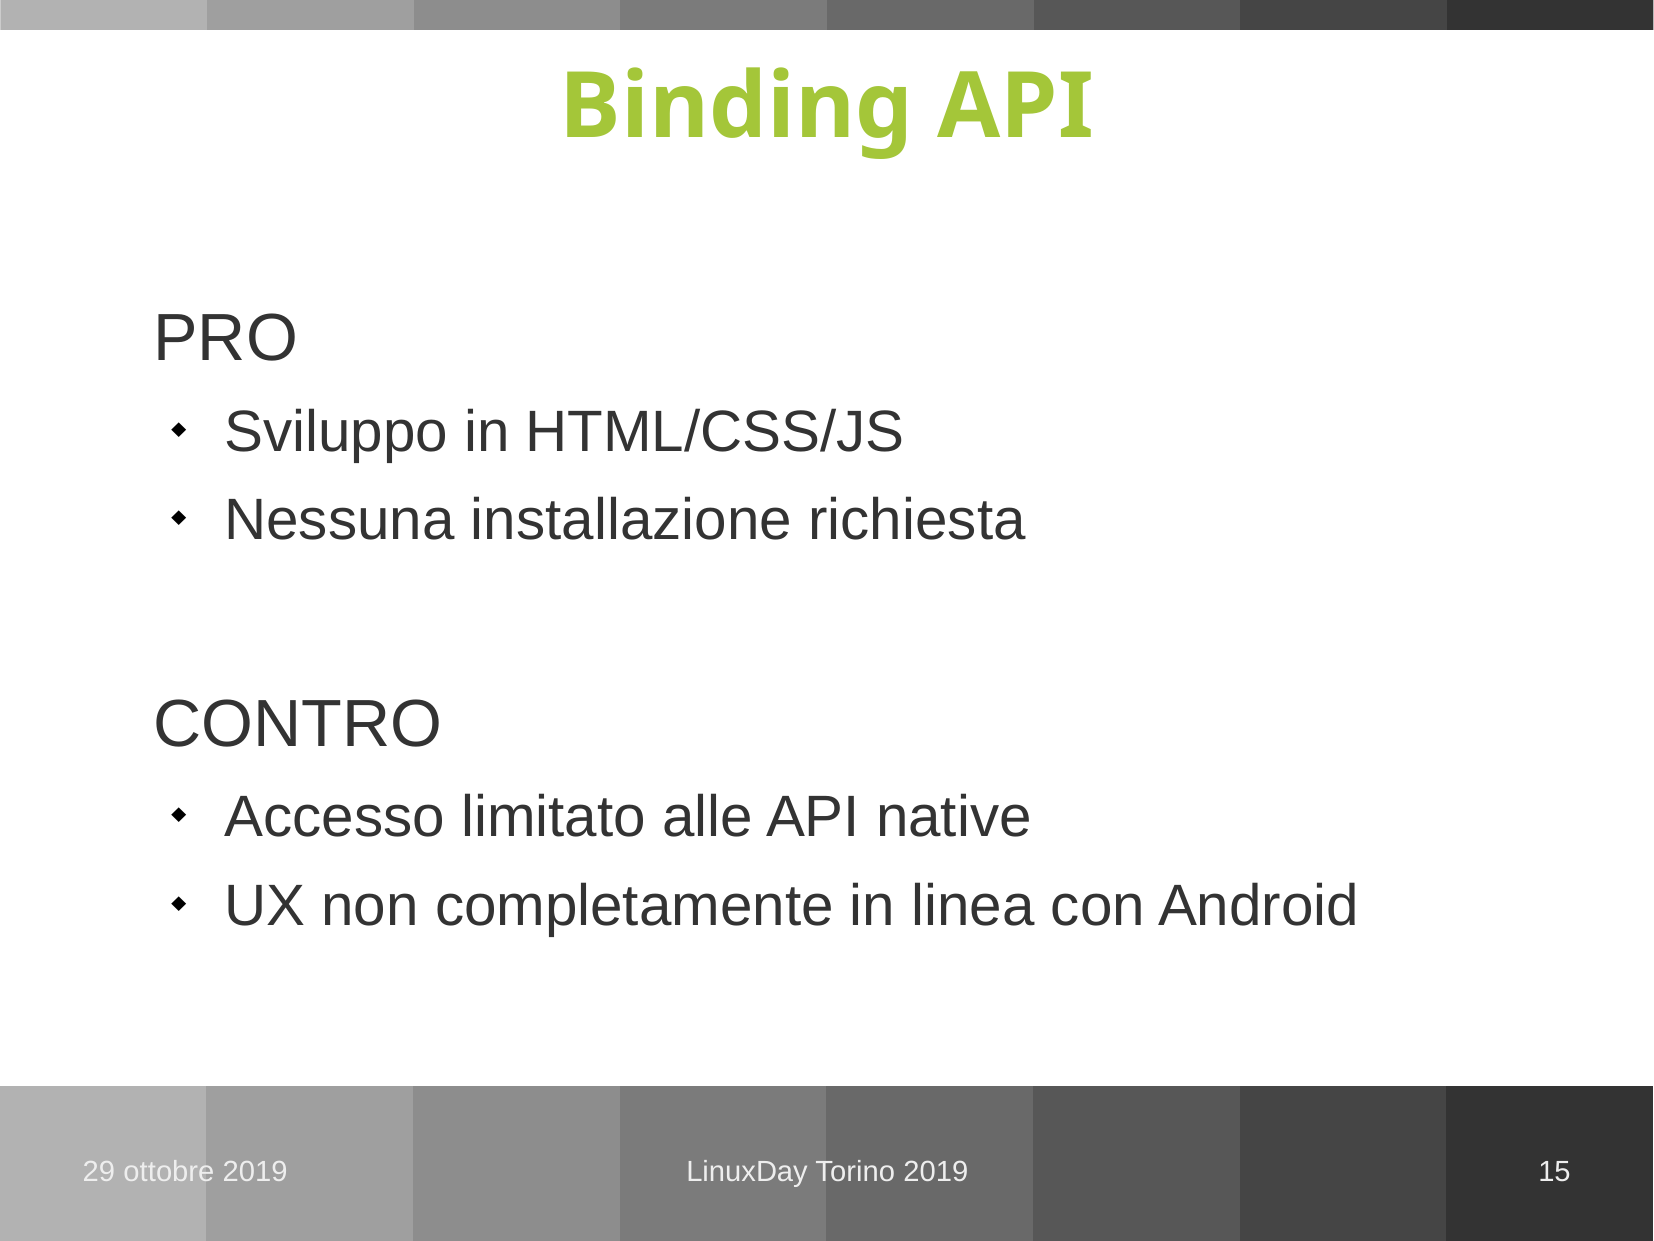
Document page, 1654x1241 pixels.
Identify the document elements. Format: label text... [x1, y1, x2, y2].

title Binding API [82, 49, 1571, 155]
list PRO Sviluppo in HTML/CSS/JS Nessuna installazione richiesta CONTRO Accesso limitato alle API native UX non completamente in linea con Android [82, 300, 1571, 1010]
